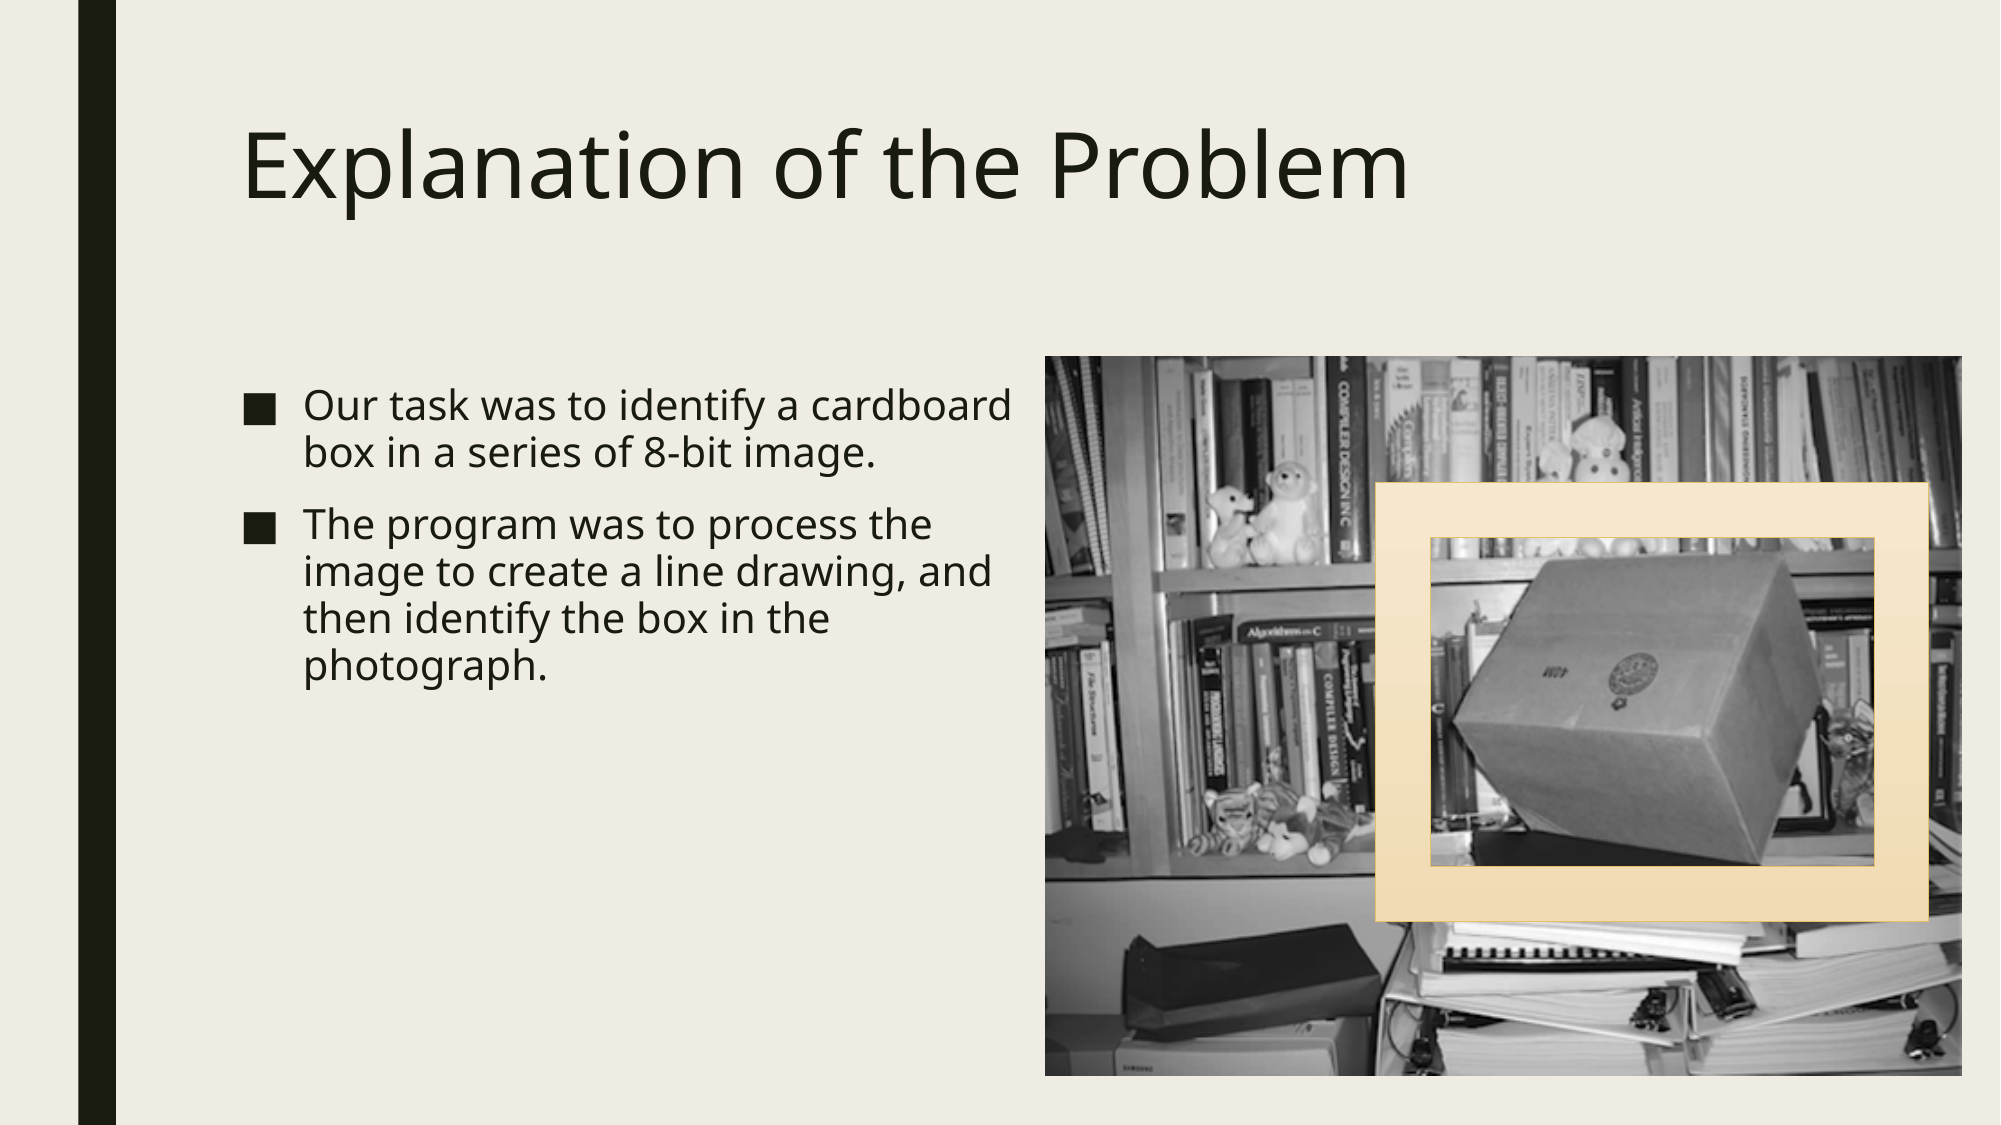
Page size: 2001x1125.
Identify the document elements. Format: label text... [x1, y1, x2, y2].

picture [1045, 356, 1962, 1076]
title Explanation of the Problem [225, 112, 1800, 357]
text_box [1375, 482, 1929, 922]
list Our task was to identify a cardboard box in a series of 8-bit image. The program was to process the image to create a line drawing, and then identify the box in the photograph. [225, 375, 1045, 1076]
